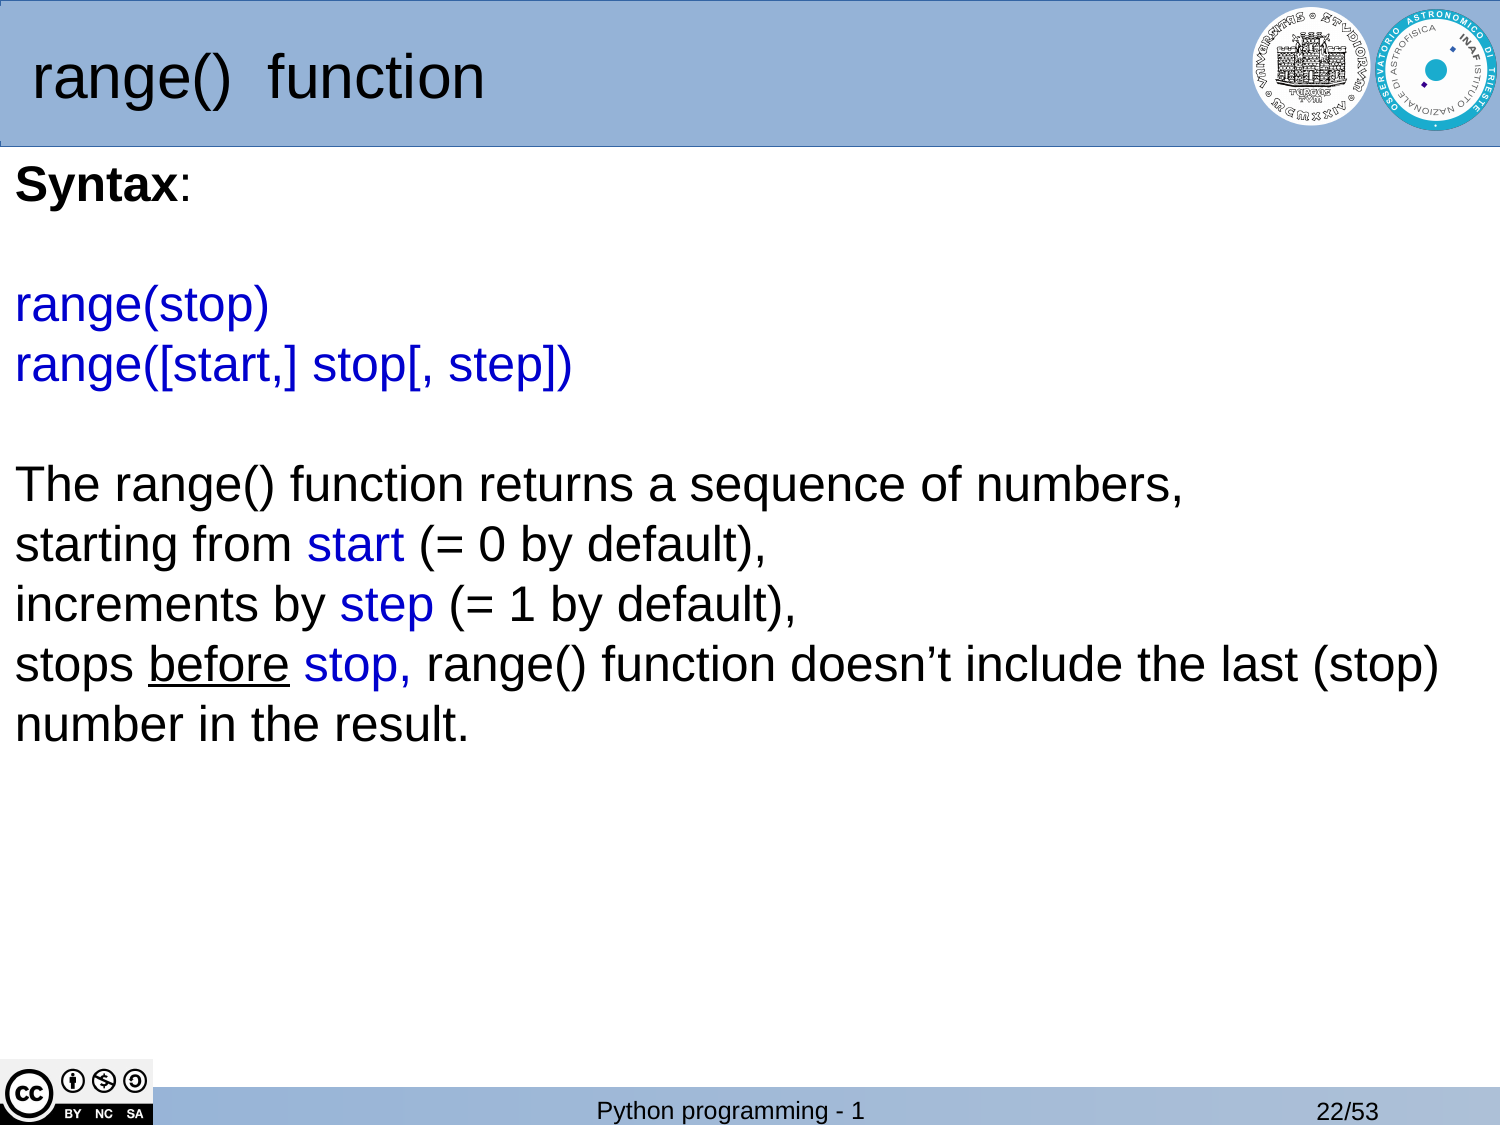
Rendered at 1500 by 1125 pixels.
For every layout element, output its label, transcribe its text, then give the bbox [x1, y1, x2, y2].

picture [0, 1059, 153, 1125]
text_box range() function [0, 5, 1253, 141]
picture [1253, 0, 1500, 143]
list Syntax: range(stop) range([start,] stop[, step]) The range() function returns a sequence of numbers, starting from start (= 0 by default), increments by step (= 1 by default), stops before stop, range() function doesn’t include the last (stop) number in the result. [0, 143, 1500, 1000]
